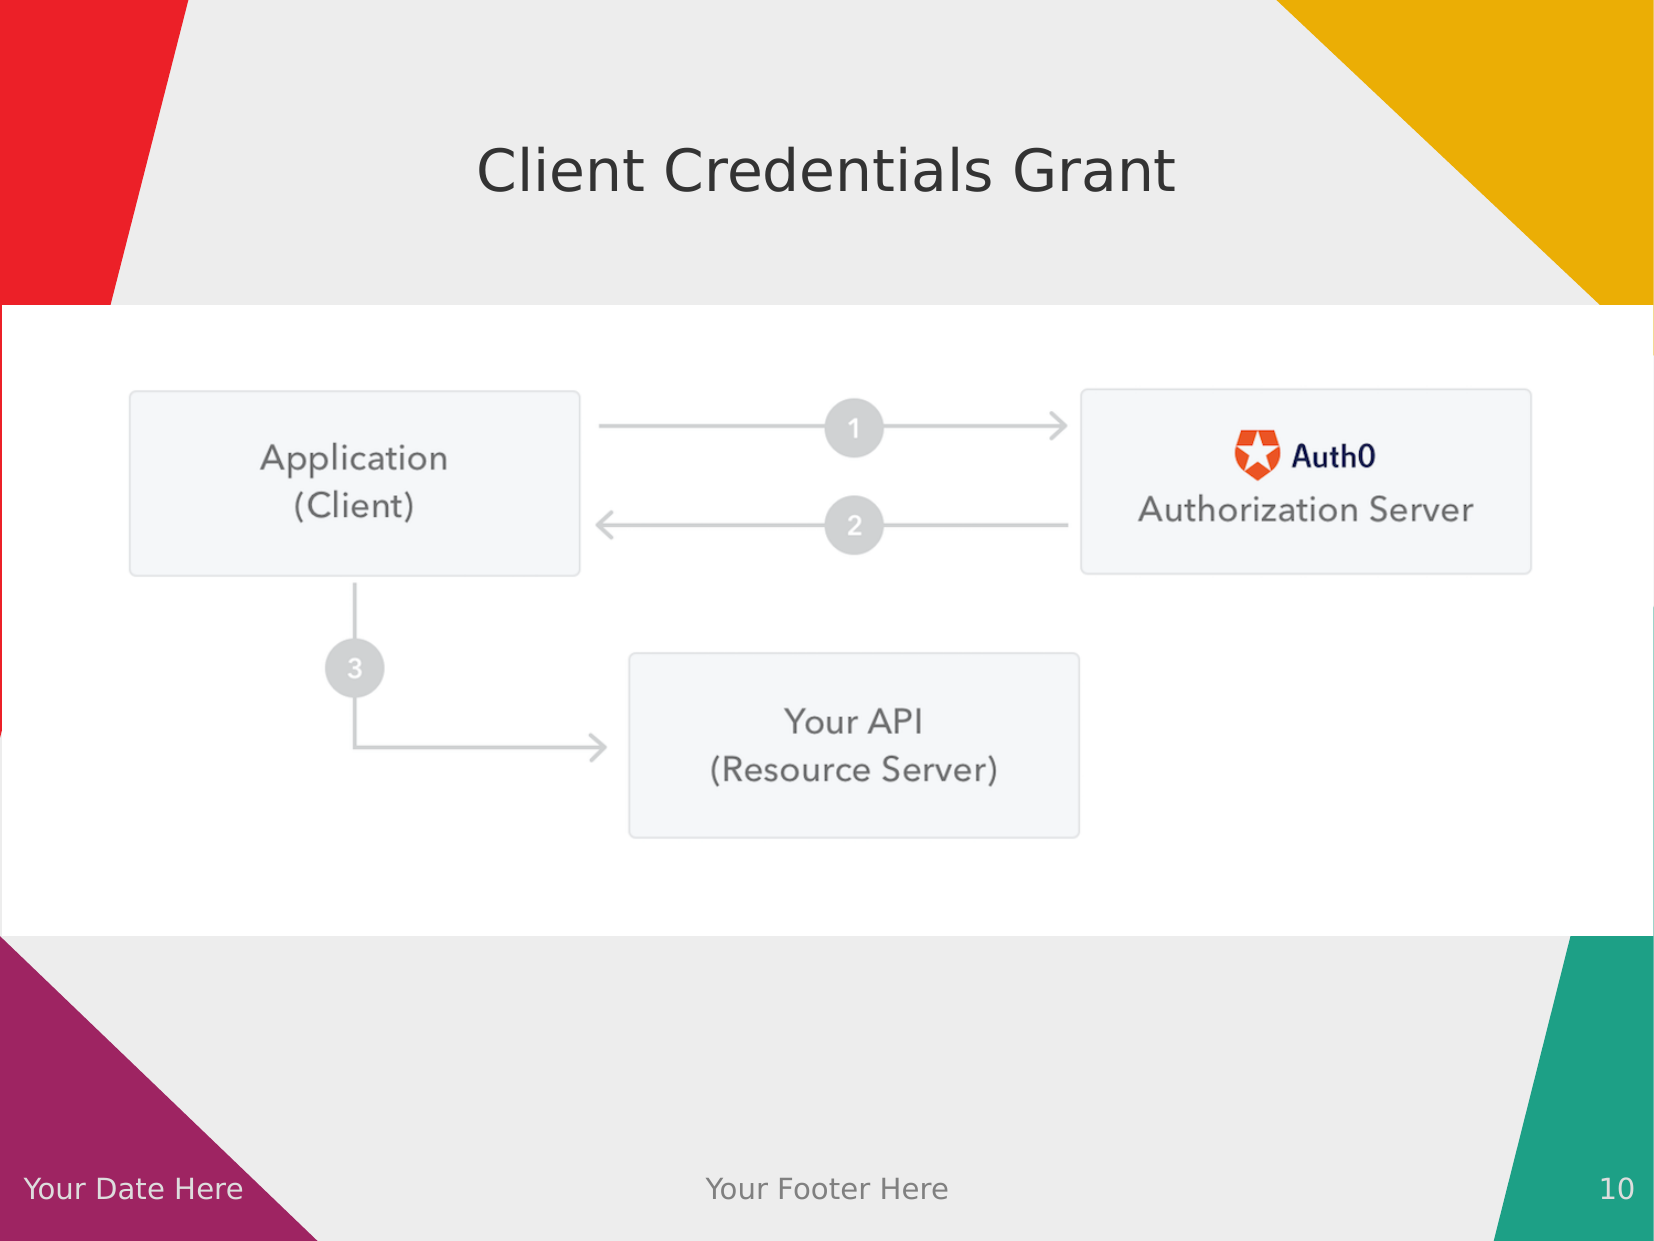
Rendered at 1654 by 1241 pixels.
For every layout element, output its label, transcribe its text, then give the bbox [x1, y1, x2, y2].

picture [2, 305, 1654, 936]
title Client Credentials Grant [114, 73, 1539, 271]
